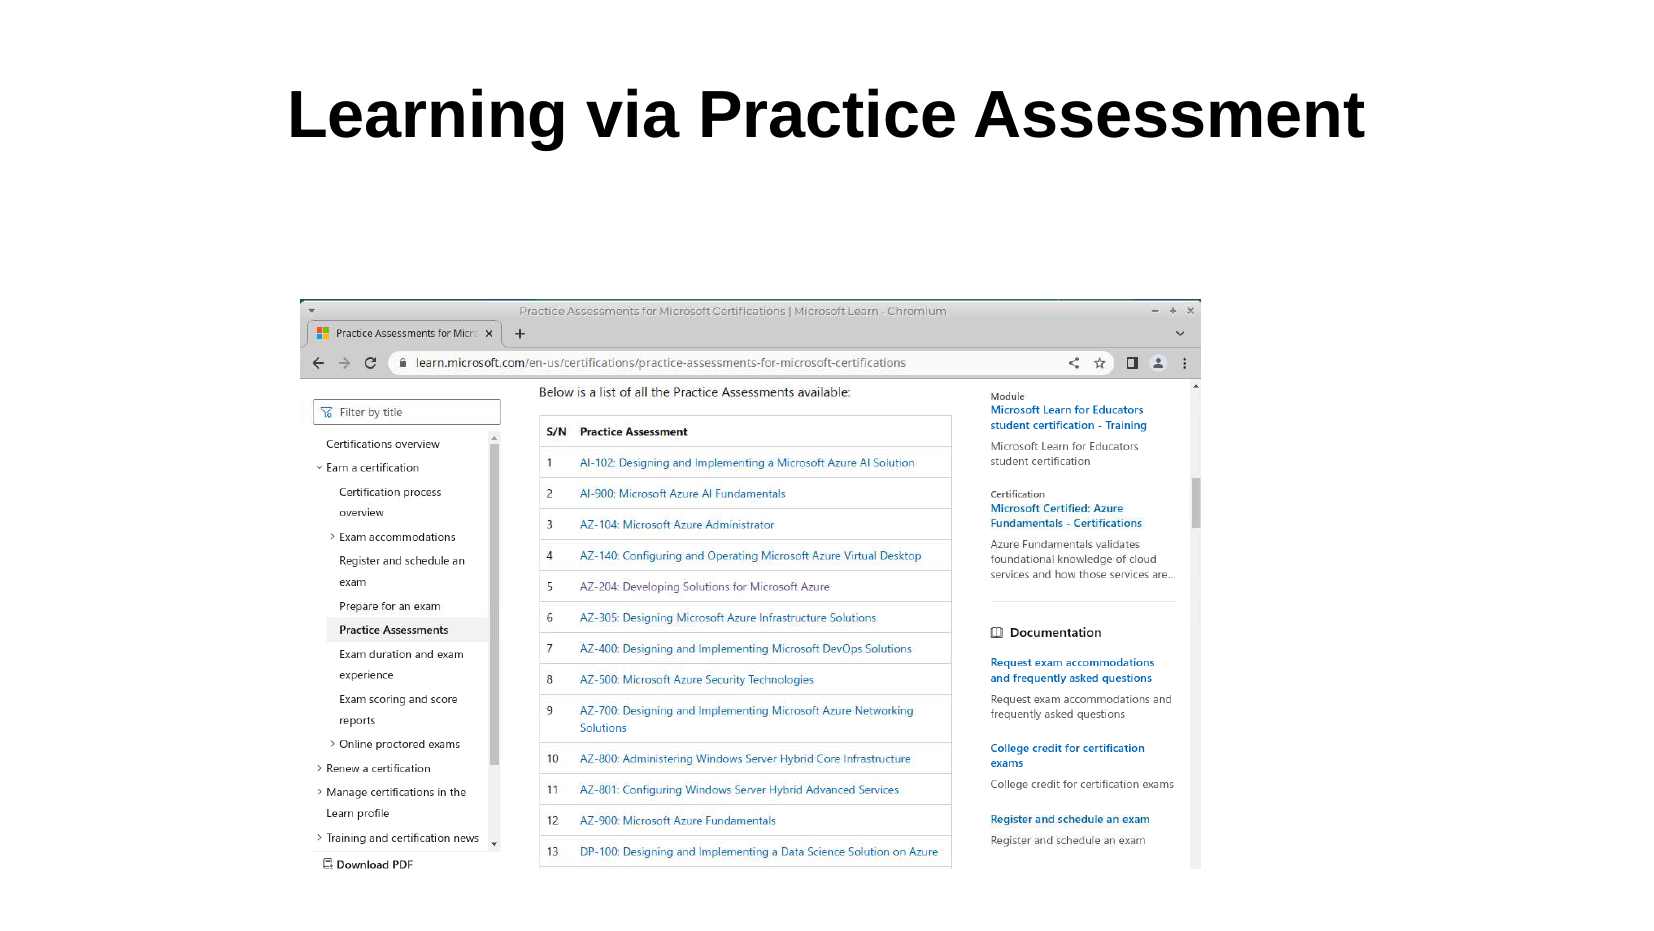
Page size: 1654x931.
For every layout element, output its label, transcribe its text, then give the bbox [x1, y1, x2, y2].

title Learning via Practice Assessment [82, 37, 1571, 193]
picture [300, 299, 1201, 869]
